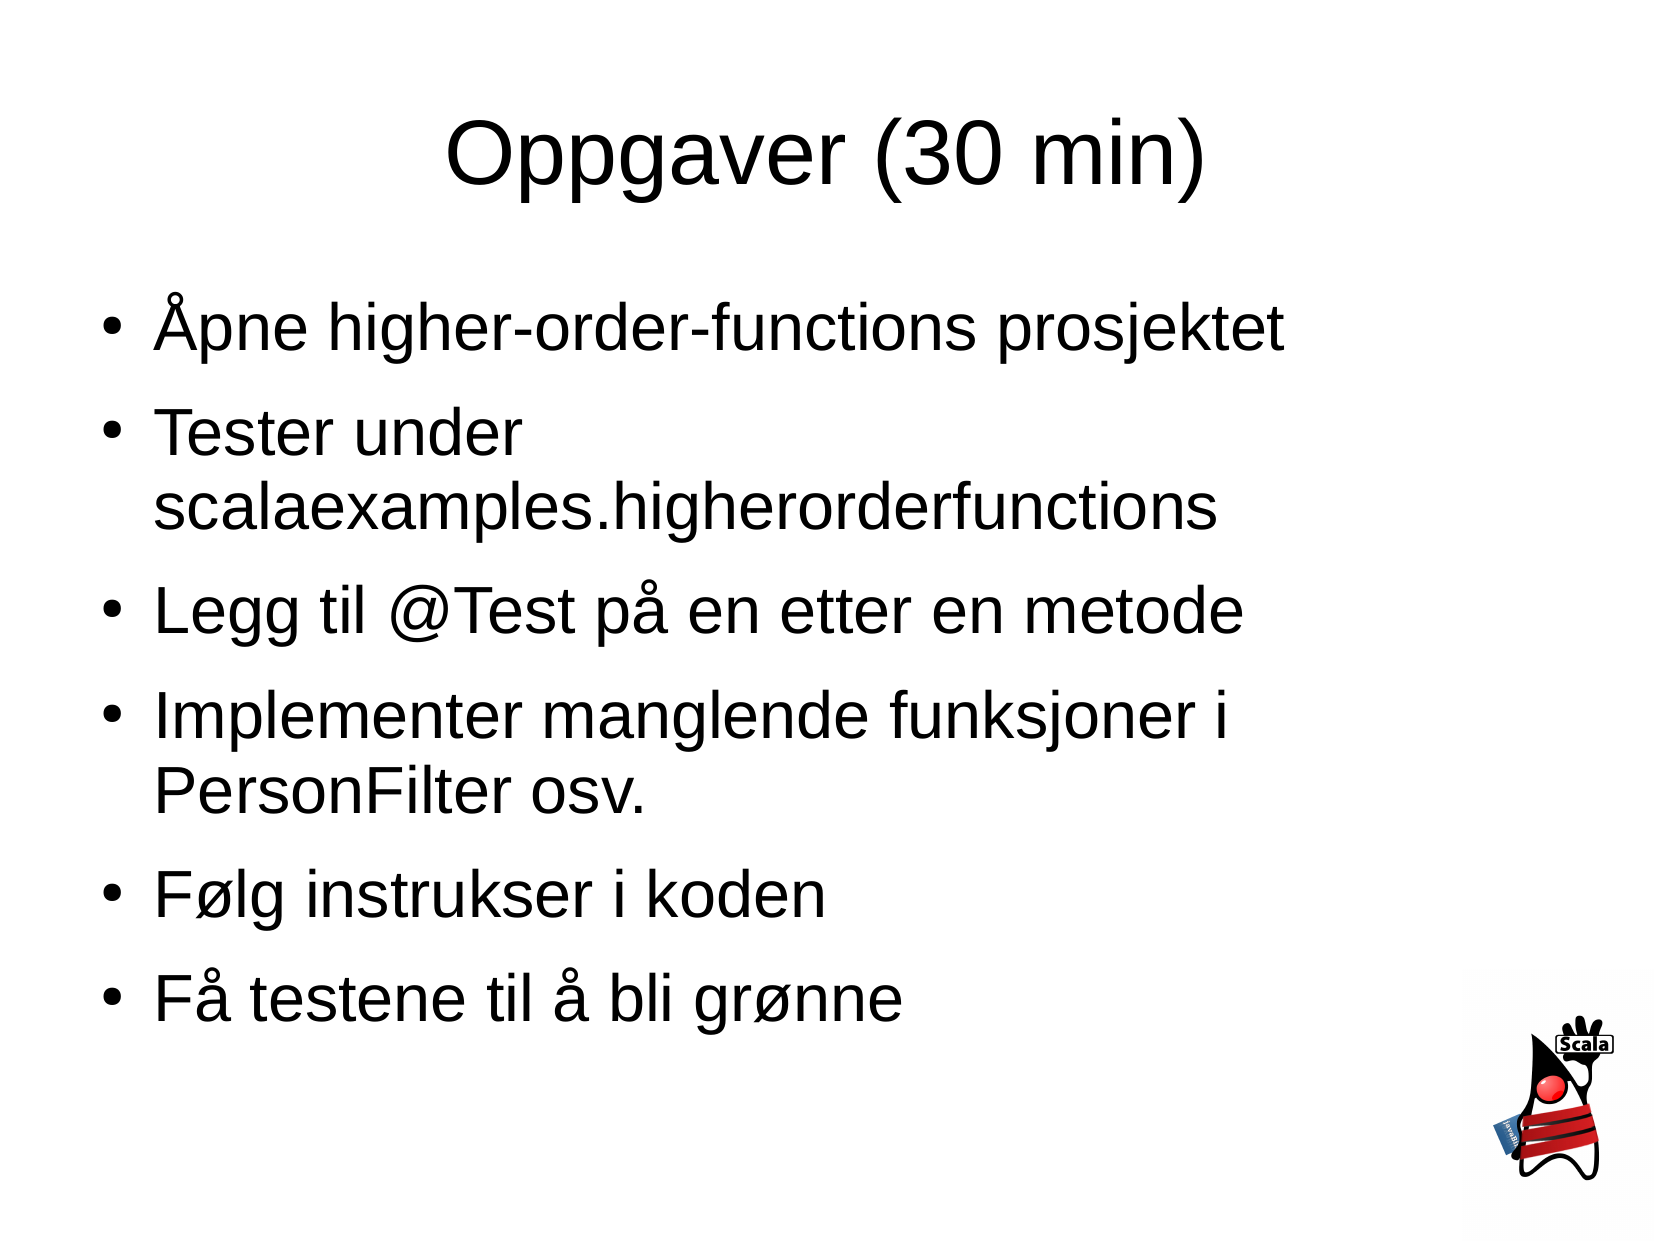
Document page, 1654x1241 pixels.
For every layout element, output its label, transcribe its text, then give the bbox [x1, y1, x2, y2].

list Åpne higher-order-functions prosjektet Tester under scalaexamples.higherorderfunctions Legg til @Test på en etter en metode Implementer manglende funksjoner i PersonFilter osv. Følg instrukser i koden Få testene til å bli grønne [82, 290, 1571, 1109]
picture [1462, 969, 1654, 1241]
title Oppgaver (30 min) [82, 49, 1571, 257]
